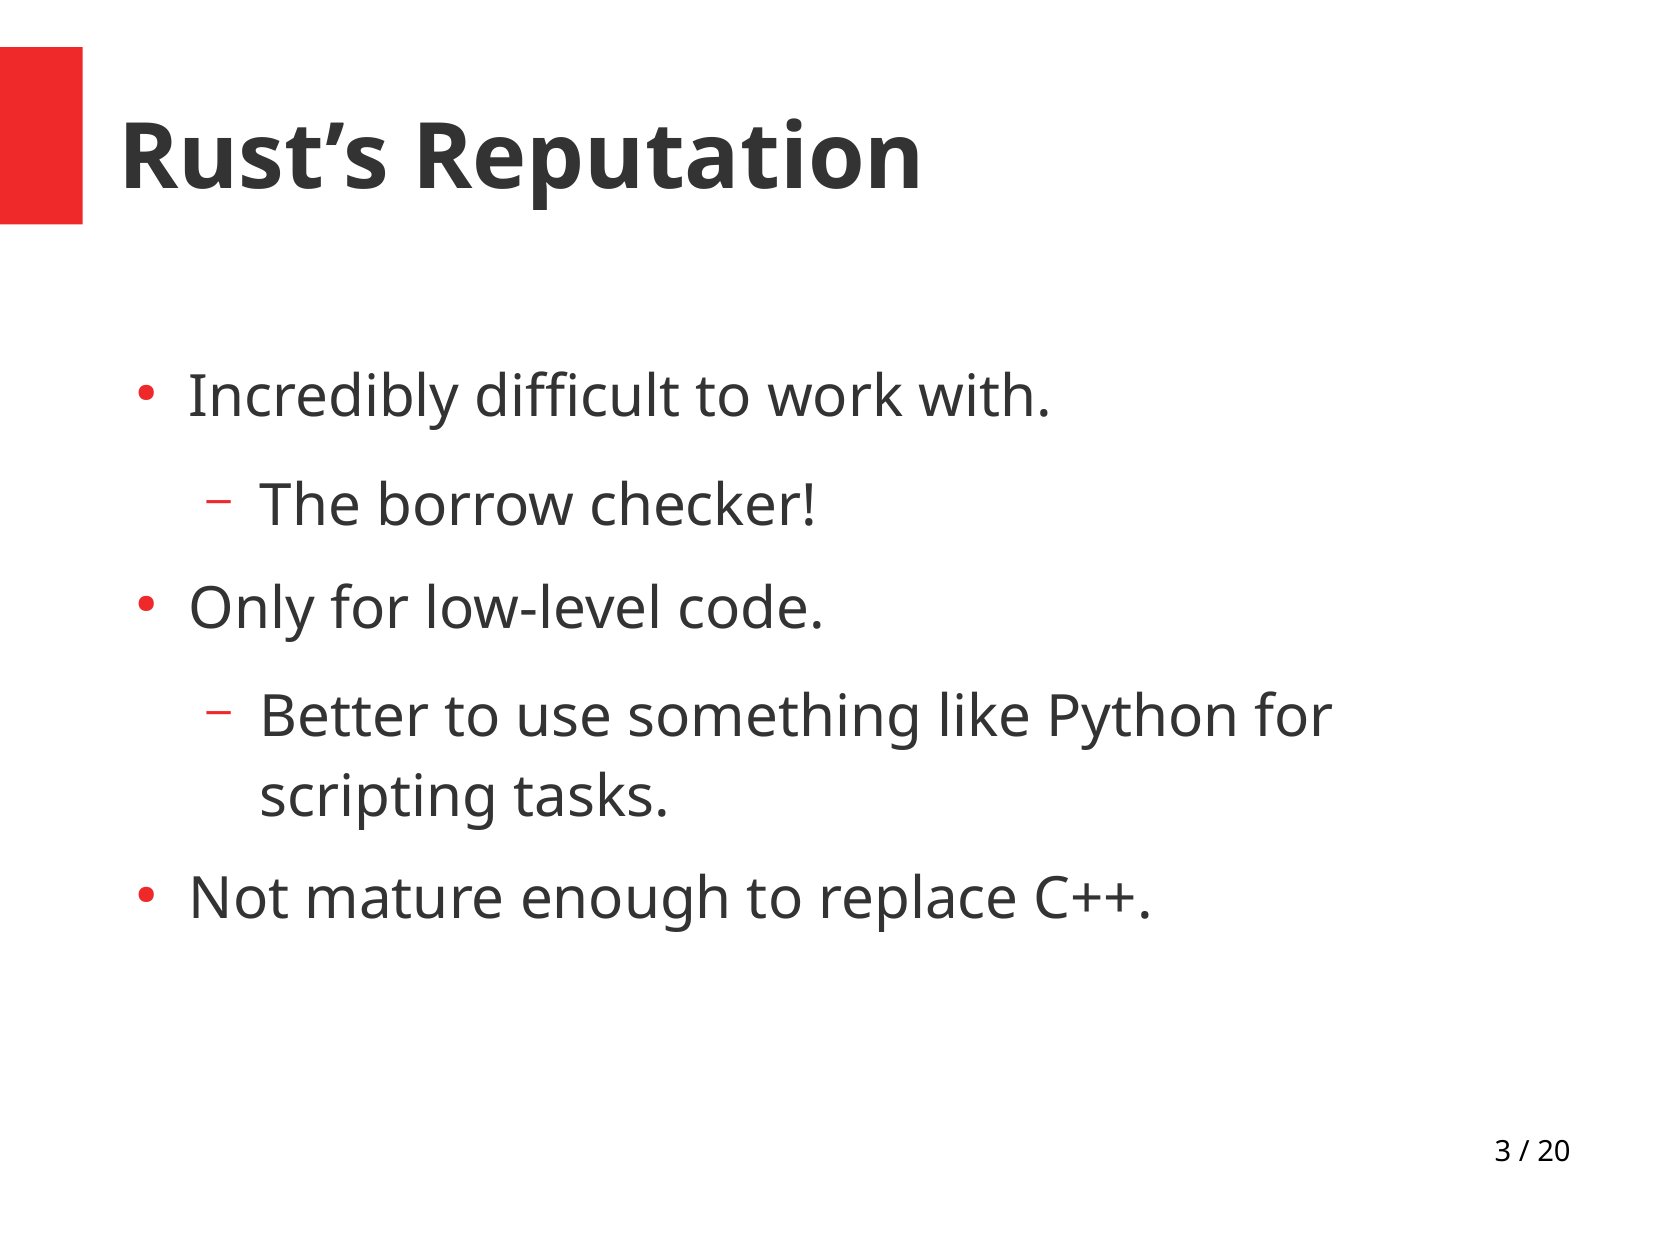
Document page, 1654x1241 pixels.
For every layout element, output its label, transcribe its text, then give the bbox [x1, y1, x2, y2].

title Rust’s Reputation [118, 49, 1571, 257]
list Incredibly difficult to work with. The borrow checker! Only for low-level code. Better to use something like Python for scripting tasks. Not mature enough to replace C++. [118, 354, 1536, 1074]
